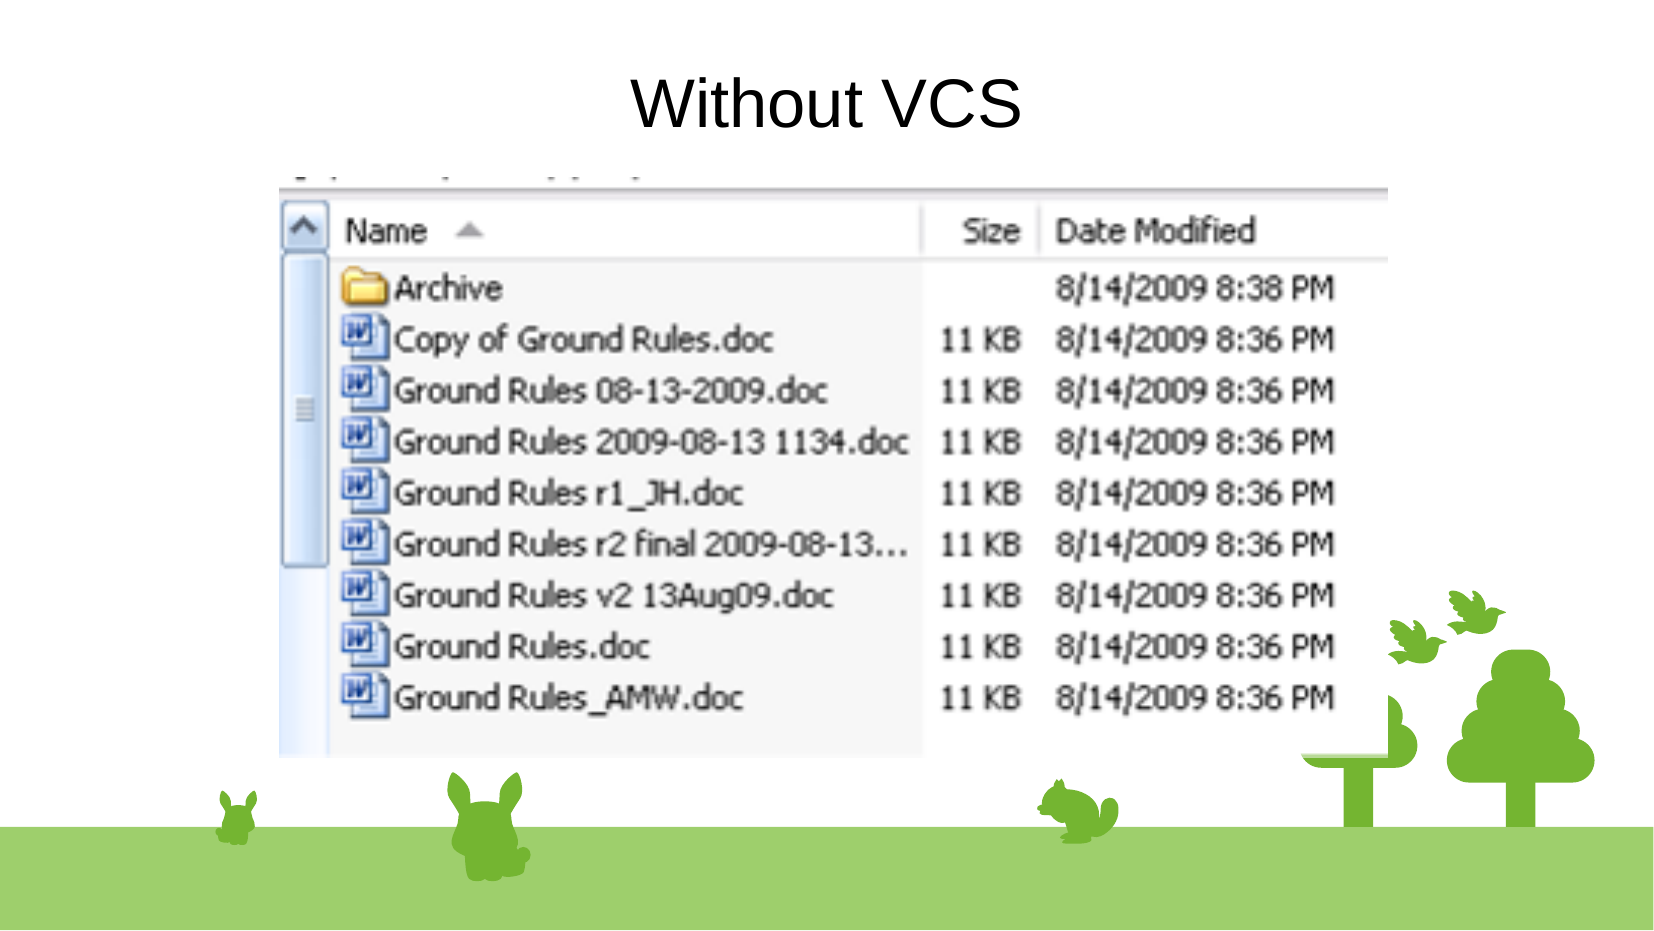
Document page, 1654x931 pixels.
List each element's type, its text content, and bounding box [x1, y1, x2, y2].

picture [279, 177, 1388, 758]
title Without VCS [88, 29, 1565, 178]
